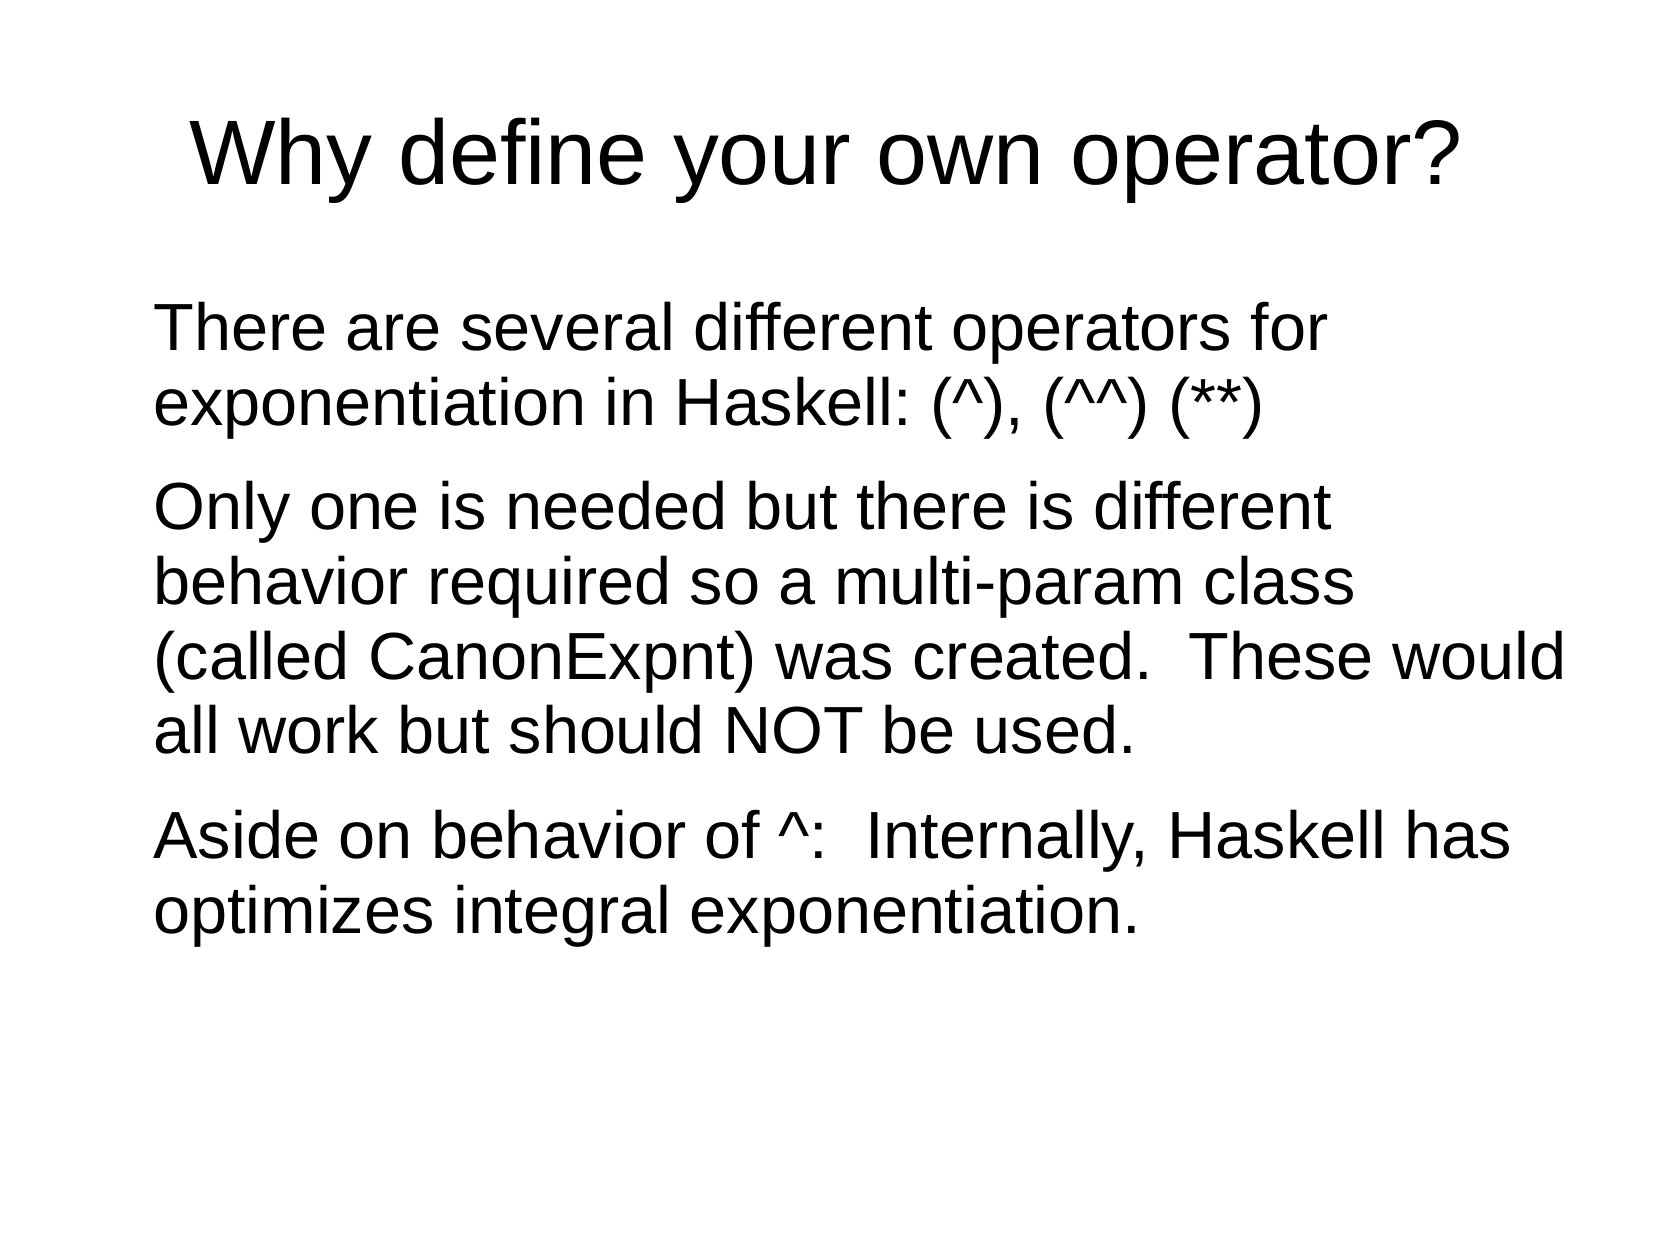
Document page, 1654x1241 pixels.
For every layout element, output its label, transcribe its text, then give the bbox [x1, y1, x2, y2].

list There are several different operators for exponentiation in Haskell: (^), (^^) (**) Only one is needed but there is different behavior required so a multi-param class (called CanonExpnt) was created. These would all work but should NOT be used. Aside on behavior of ^: Internally, Haskell has optimizes integral exponentiation. [82, 290, 1571, 1010]
title Why define your own operator? [82, 49, 1571, 257]
